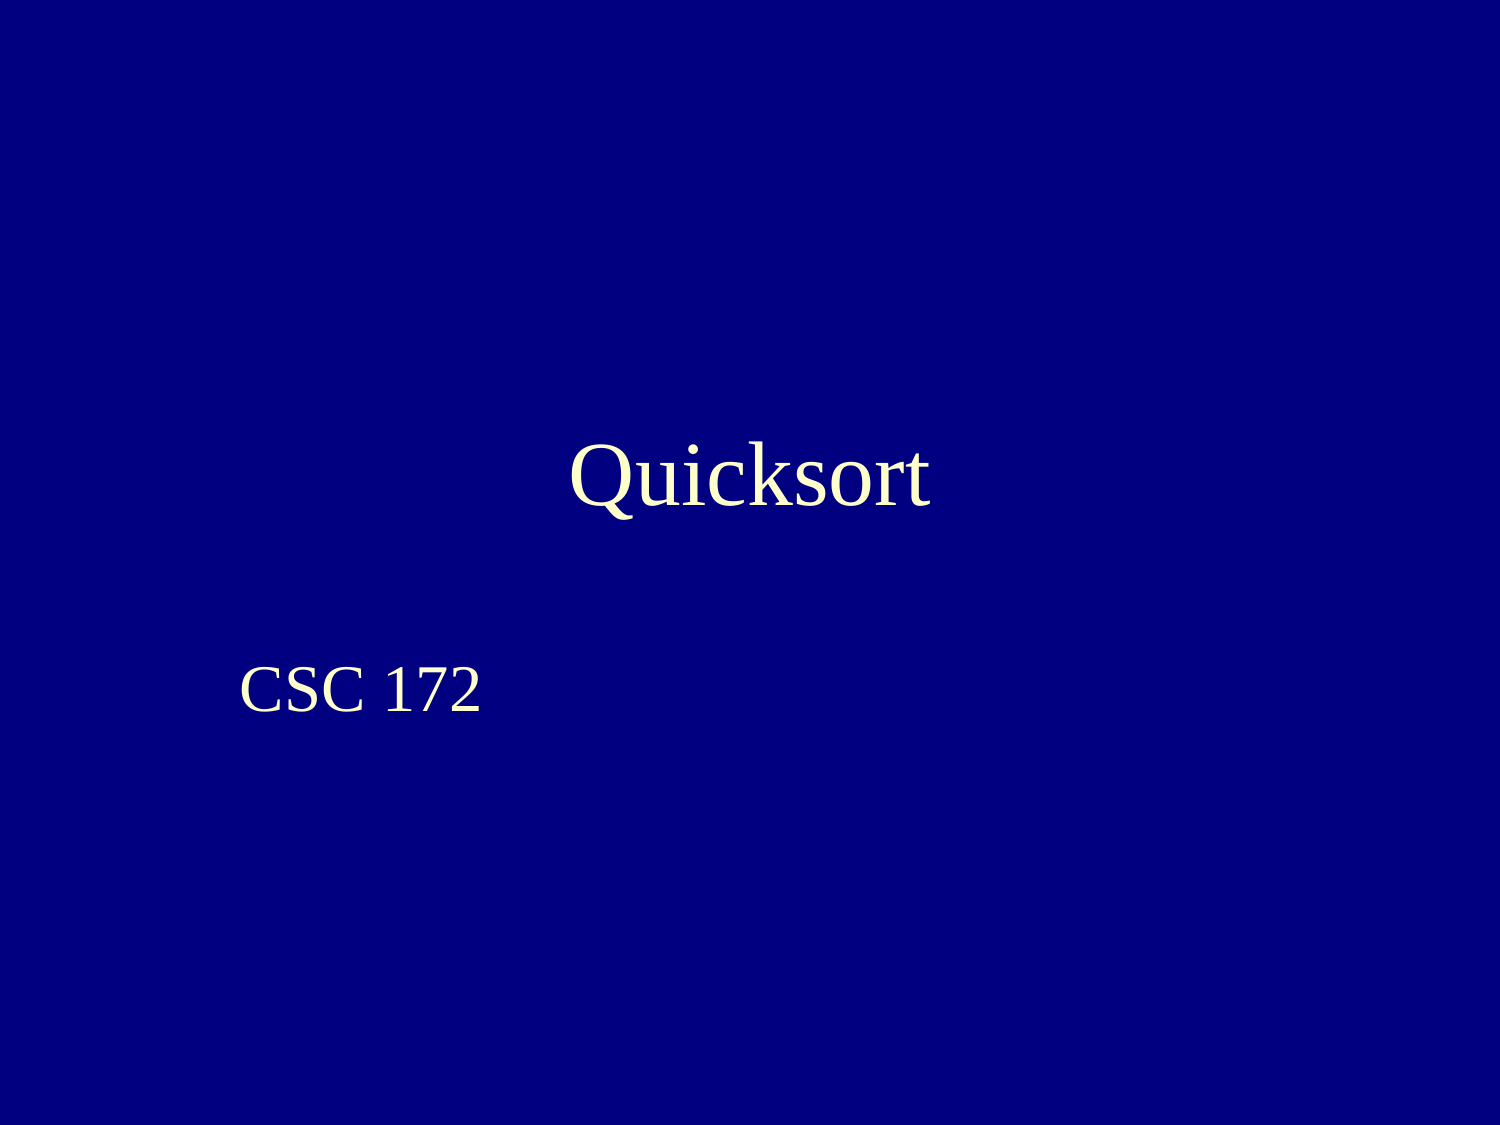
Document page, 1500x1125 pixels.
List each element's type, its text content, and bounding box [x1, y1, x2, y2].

title Quicksort [112, 374, 1388, 563]
subtitle CSC 172 [225, 637, 1276, 927]
